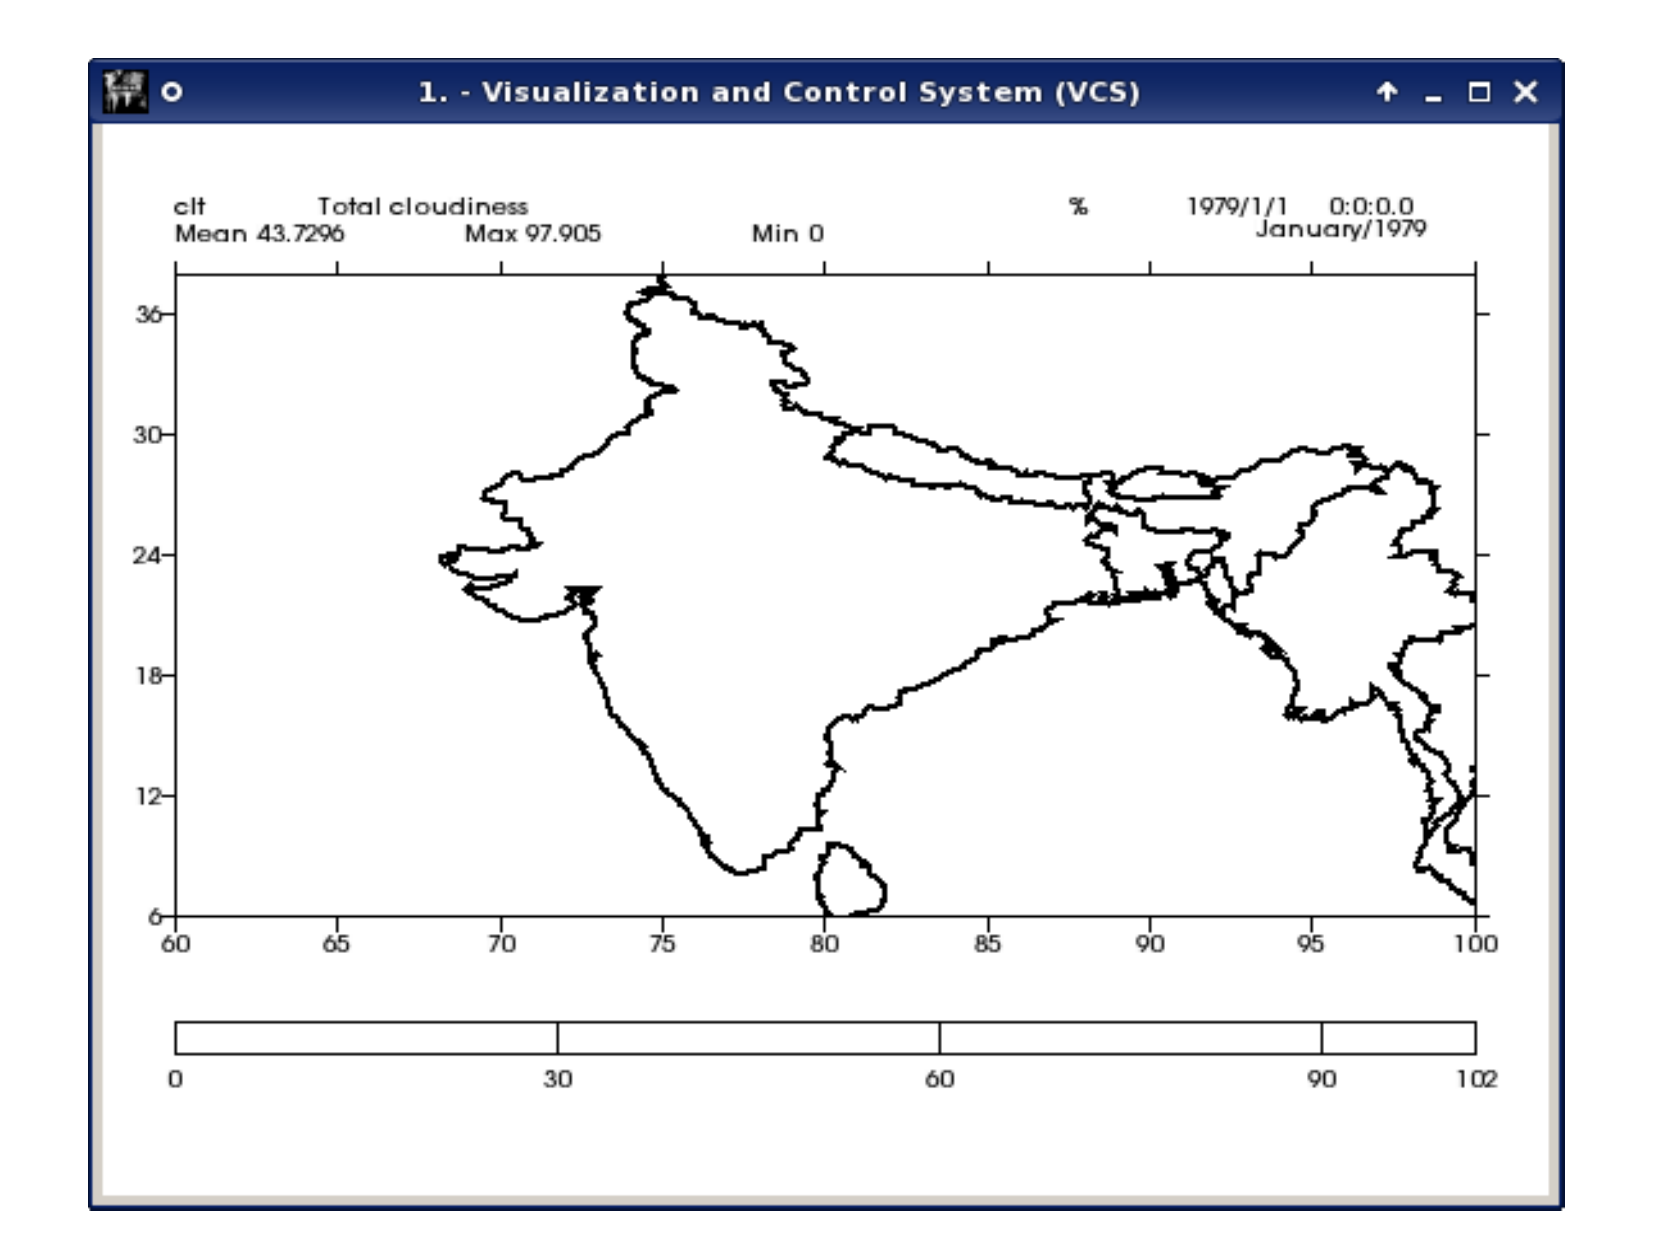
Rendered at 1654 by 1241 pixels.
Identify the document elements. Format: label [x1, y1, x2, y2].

picture [88, 58, 1565, 1211]
